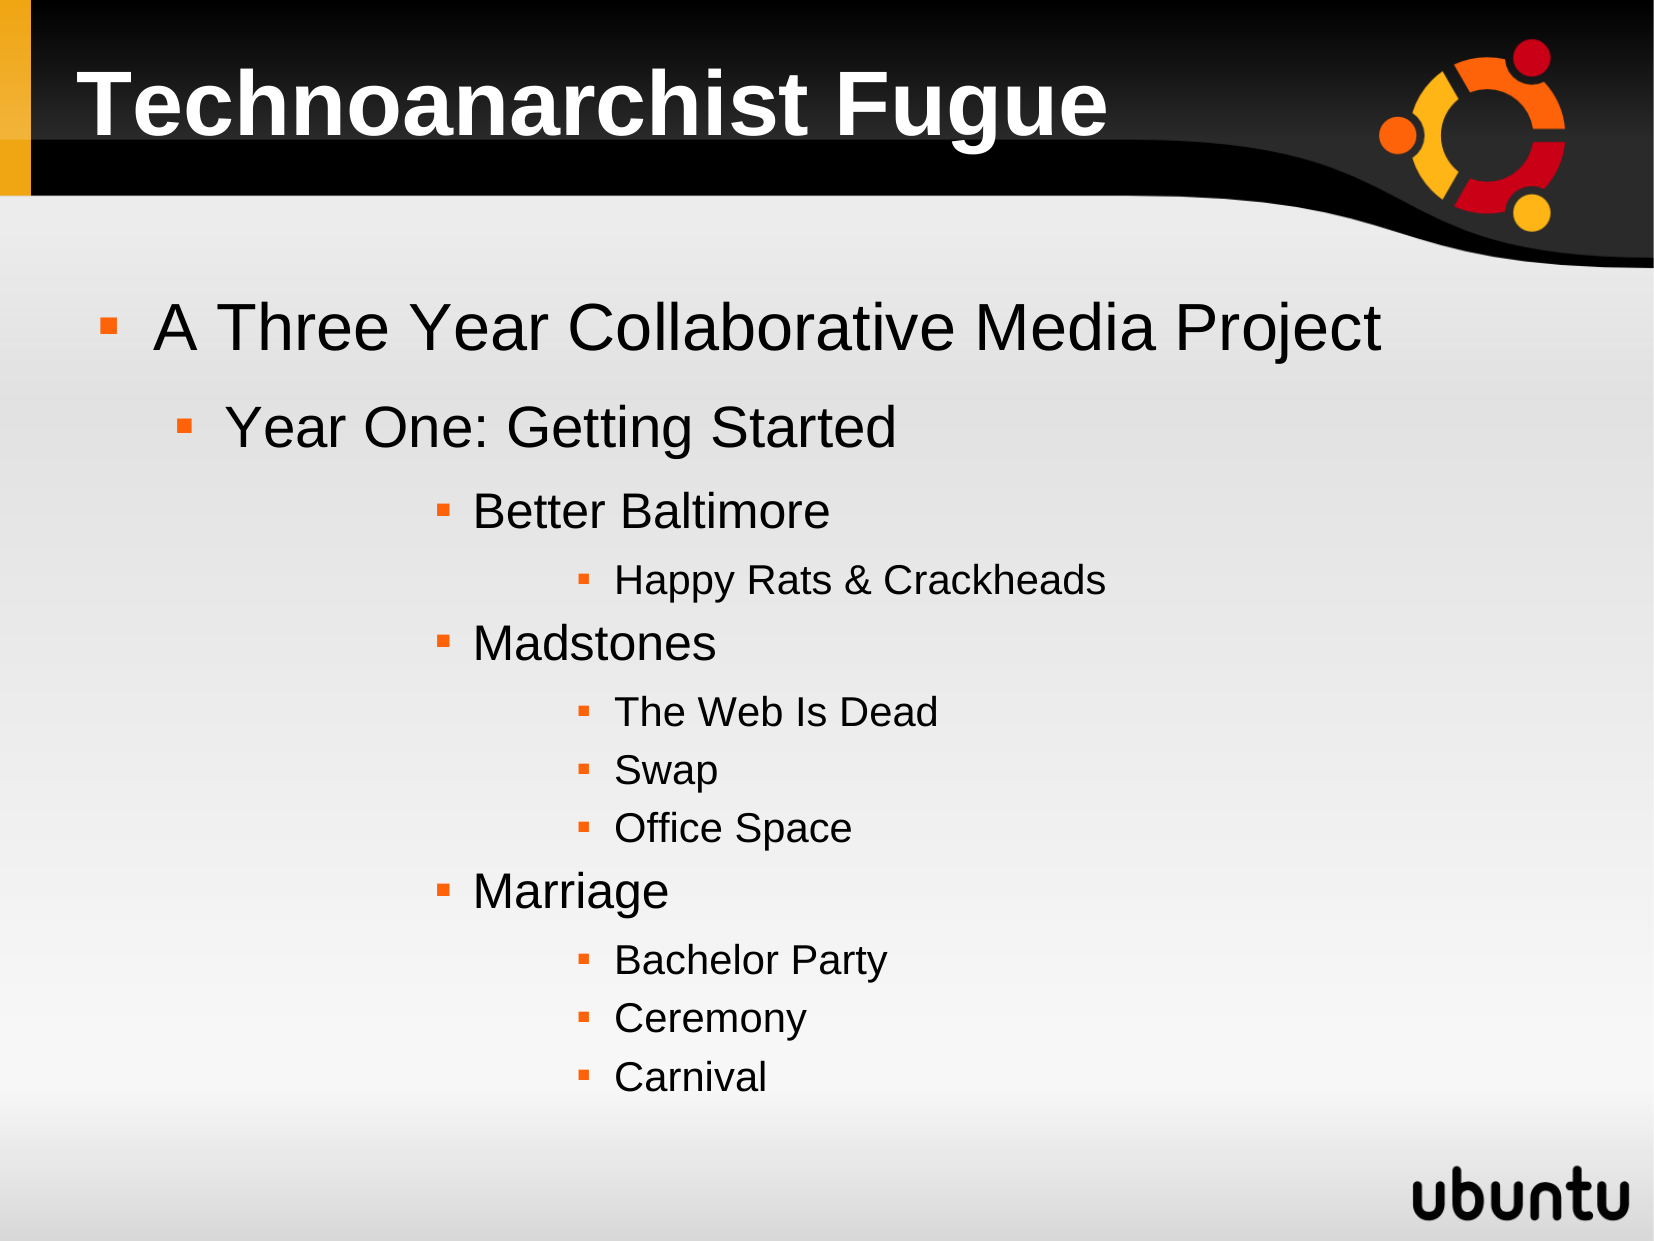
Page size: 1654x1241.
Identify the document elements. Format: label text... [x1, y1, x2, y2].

list A Three Year Collaborative Media Project Year One: Getting Started Better Baltimore Happy Rats & Crackheads Madstones The Web Is Dead Swap Office Space Marriage Bachelor Party Ceremony Carnival [82, 290, 1571, 1203]
title Technoanarchist Fugue [76, 0, 1565, 208]
picture [0, 0, 1654, 1241]
